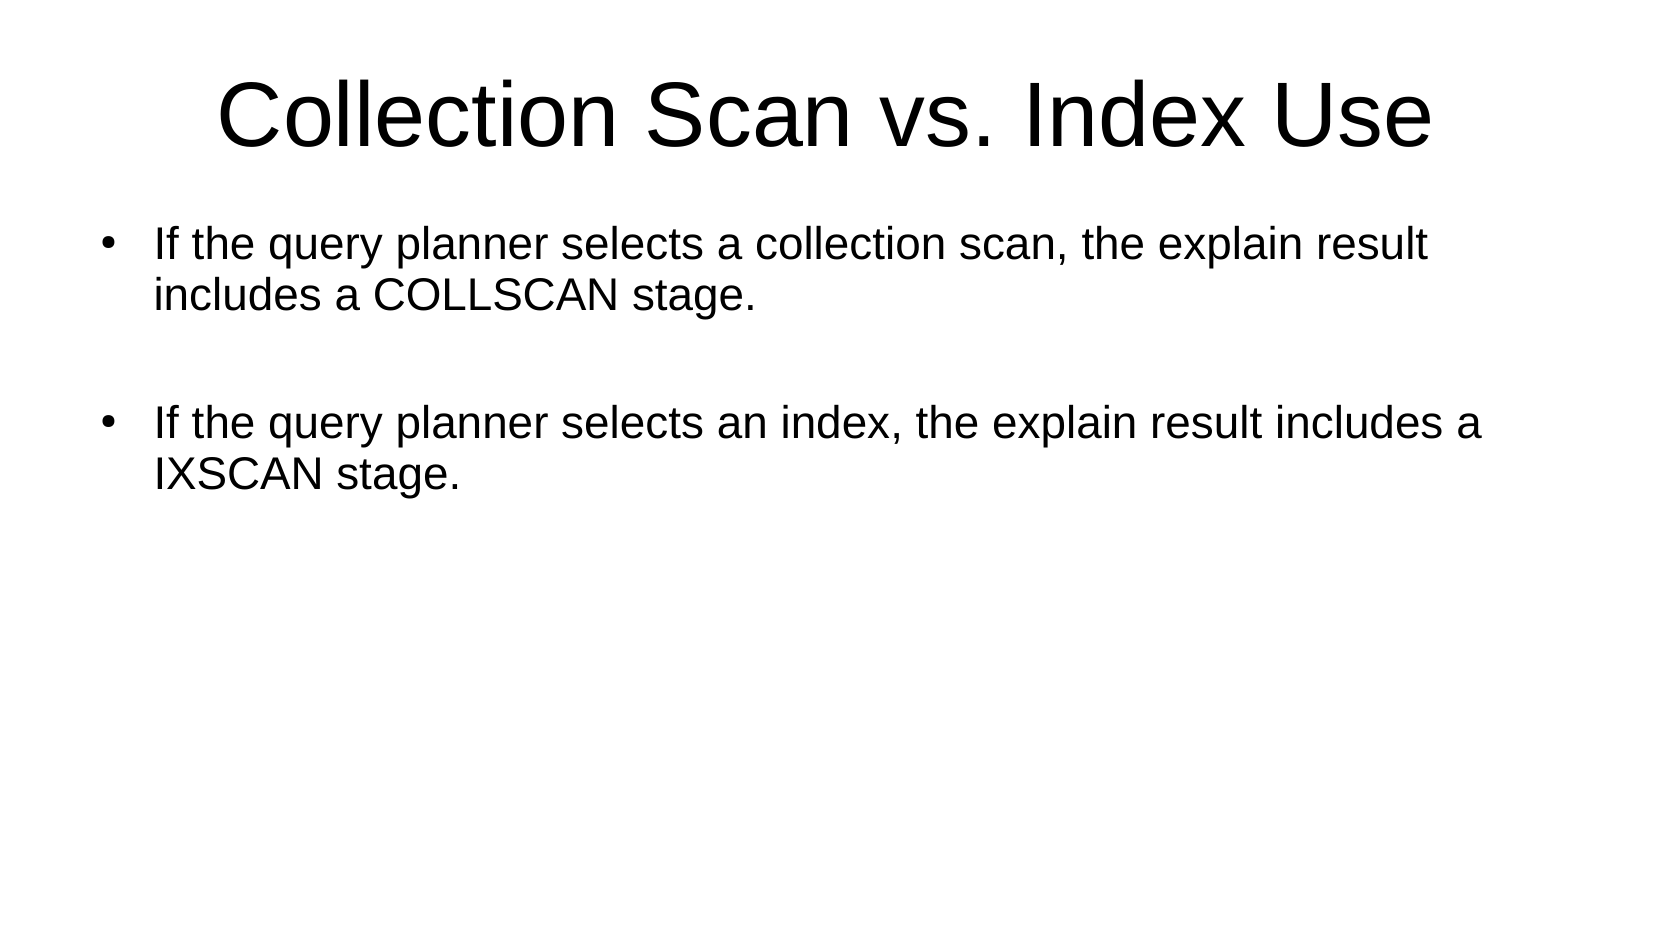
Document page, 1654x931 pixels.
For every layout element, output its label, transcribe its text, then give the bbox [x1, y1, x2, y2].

list If the query planner selects a collection scan, the explain result includes a COLLSCAN stage. If the query planner selects an index, the explain result includes a IXSCAN stage. [82, 217, 1571, 758]
title Collection Scan vs. Index Use [82, 37, 1571, 193]
